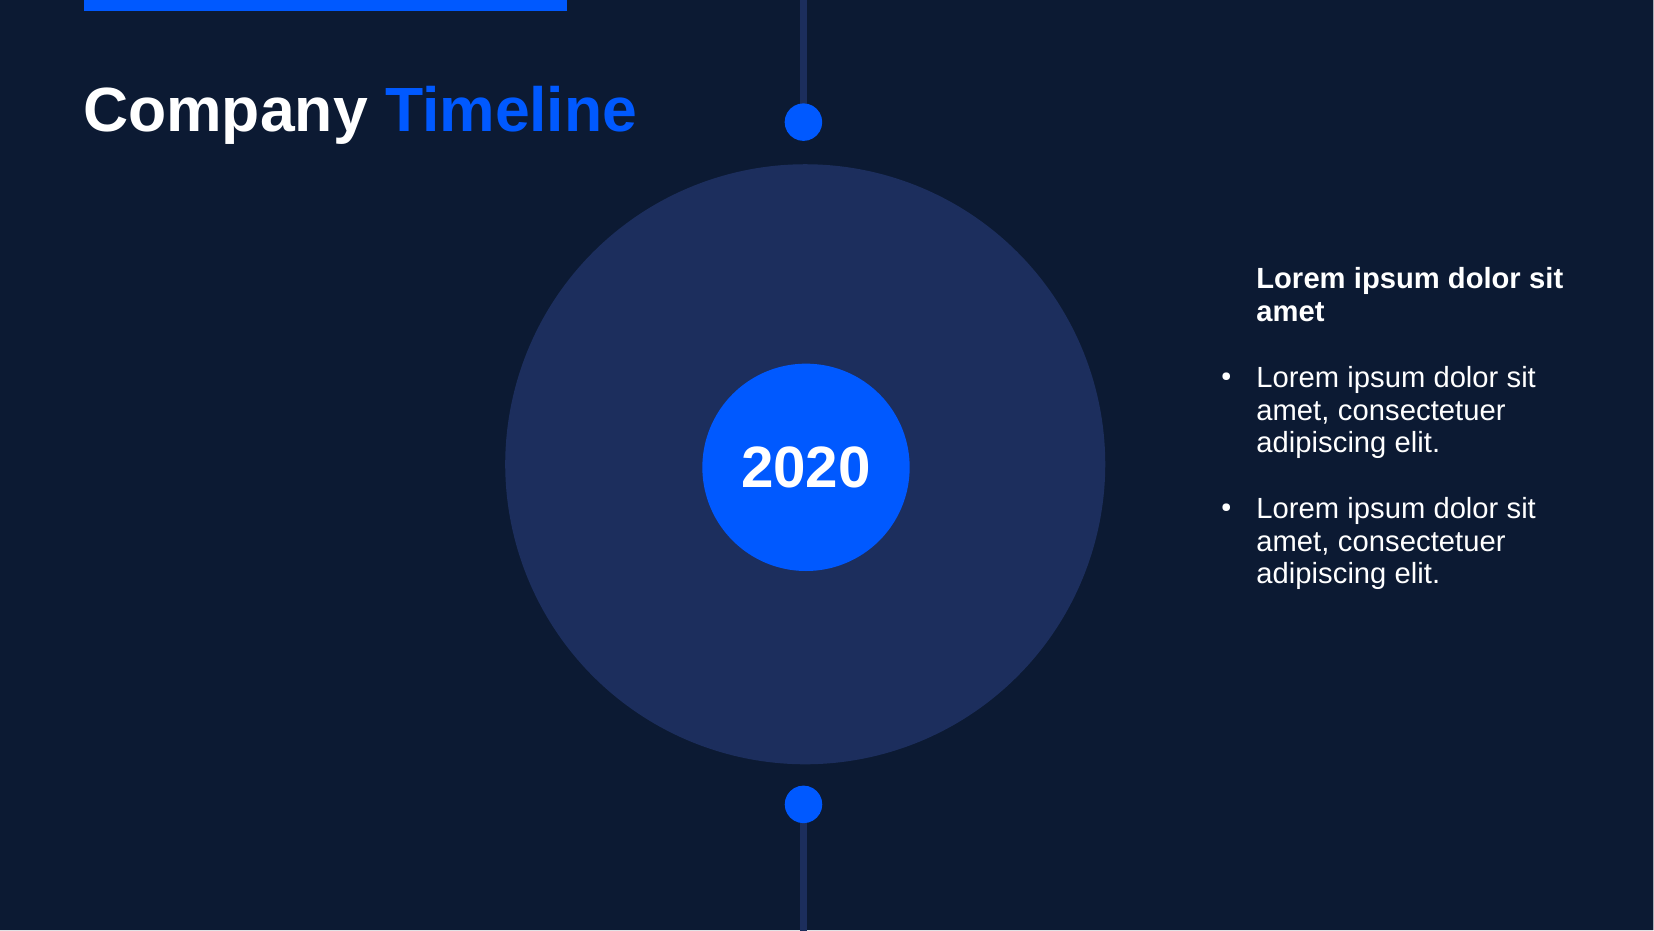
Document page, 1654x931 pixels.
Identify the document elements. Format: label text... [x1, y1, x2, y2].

text_box [784, 103, 823, 141]
text_box 2020 [702, 363, 910, 572]
title Company Timeline [83, 75, 1570, 188]
text_box Lorem ipsum dolor sit amet Lorem ipsum dolor sit amet, consectetuer adipiscing elit. Lorem ipsum dolor sit amet, consectetuer adipiscing elit. [1220, 262, 1576, 713]
text_box [505, 164, 1106, 765]
text_box [784, 785, 823, 824]
